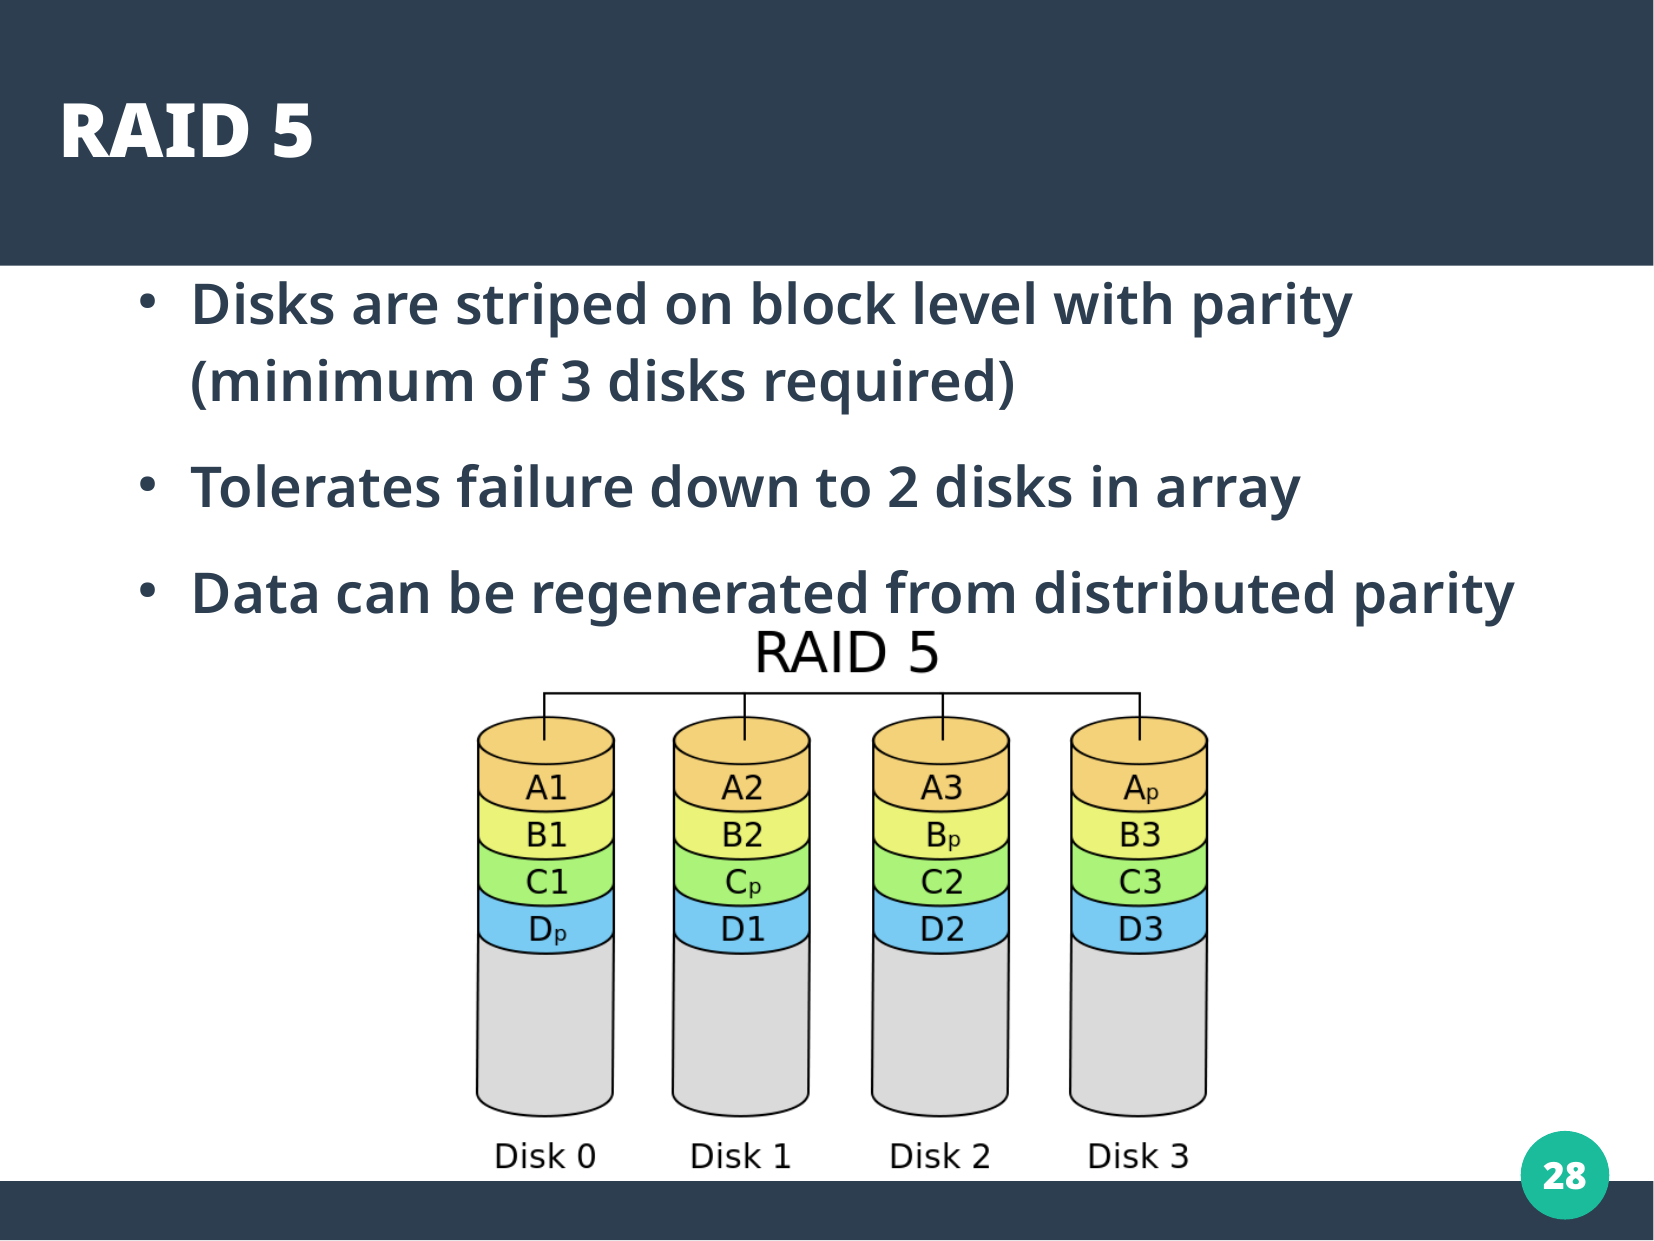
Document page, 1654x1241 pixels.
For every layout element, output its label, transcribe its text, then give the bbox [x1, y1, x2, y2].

title RAID 5 [59, 49, 1595, 207]
list Disks are striped on block level with parity (minimum of 3 disks required) Tolerates failure down to 2 disks in array Data can be regenerated from distributed parity [120, 264, 1562, 721]
picture [450, 611, 1246, 1201]
